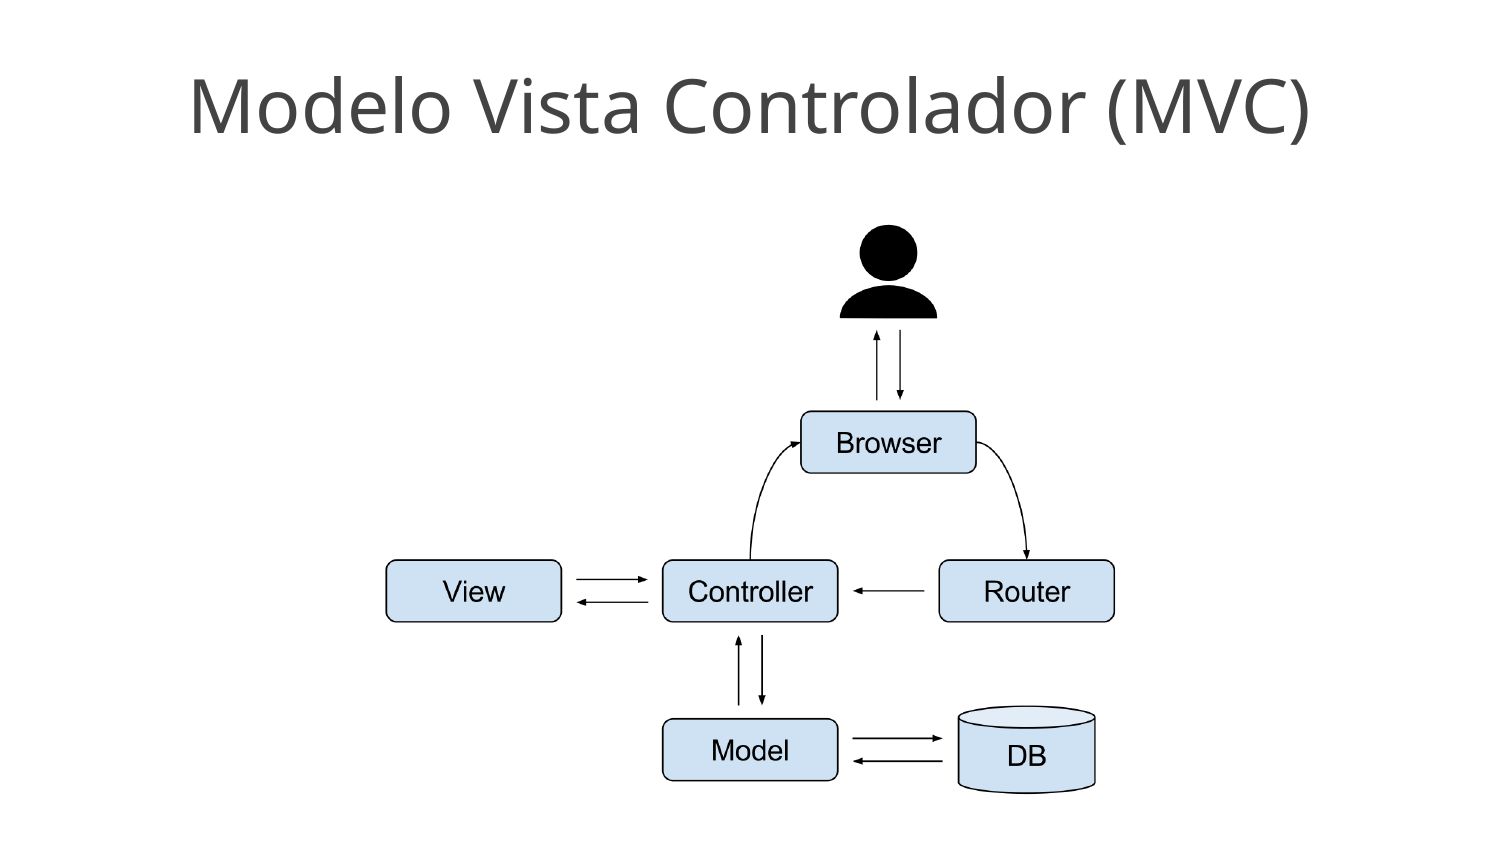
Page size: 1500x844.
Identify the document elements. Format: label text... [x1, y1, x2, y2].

picture [363, 199, 1137, 819]
text_box Modelo Vista Controlador (MVC) [74, 33, 1425, 175]
